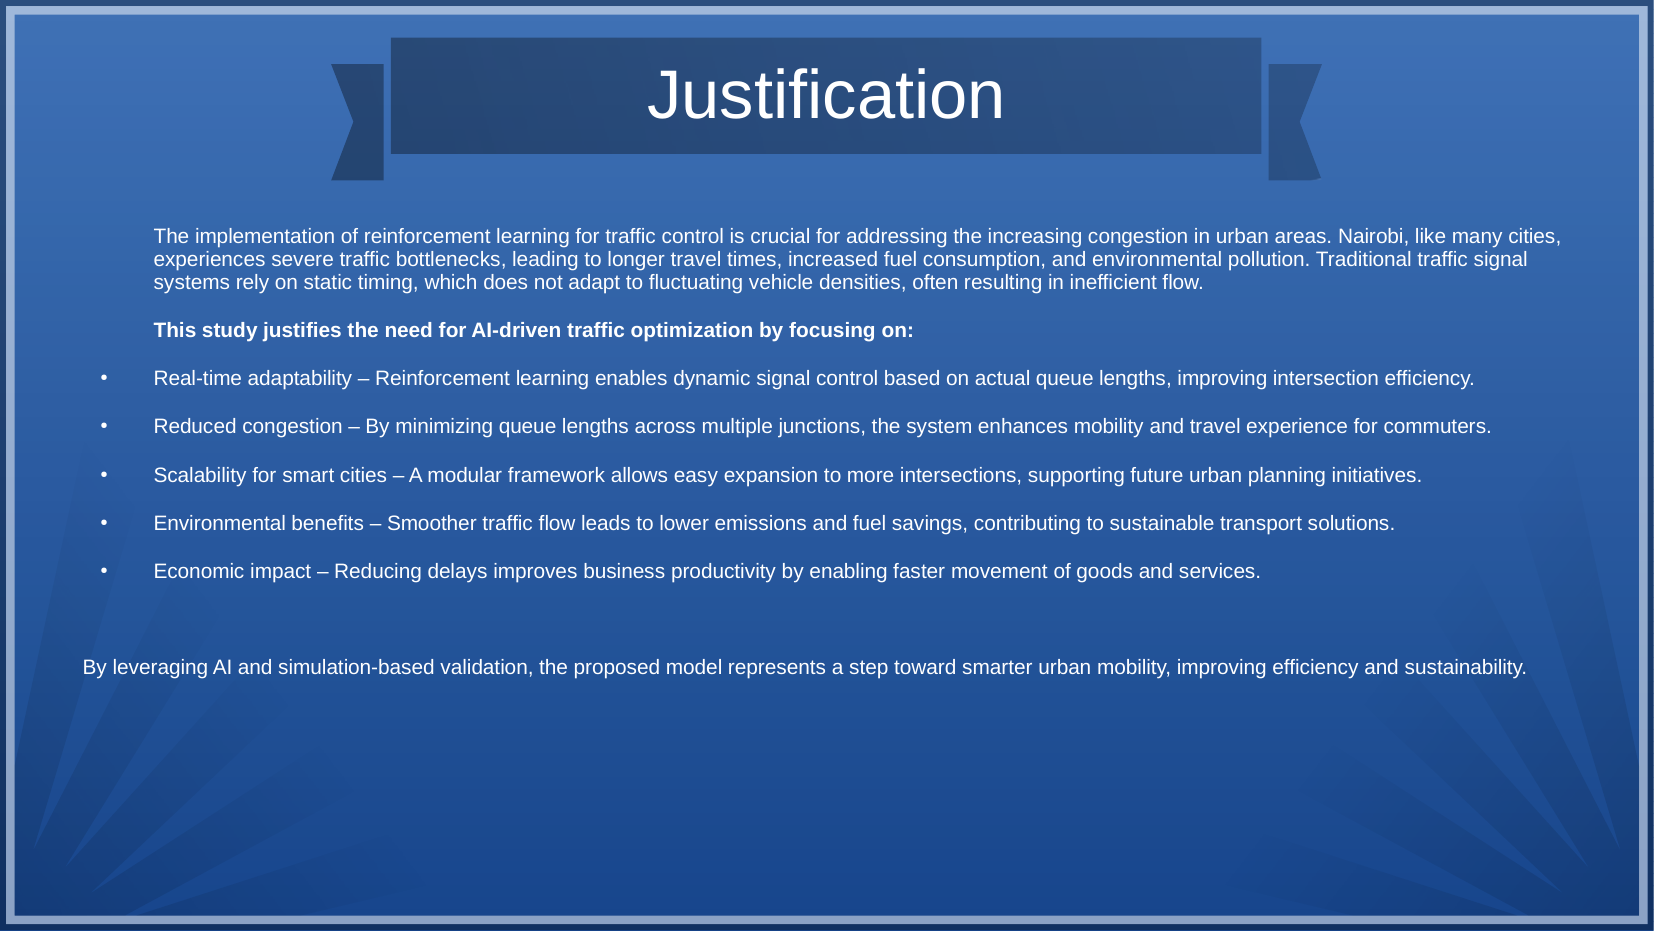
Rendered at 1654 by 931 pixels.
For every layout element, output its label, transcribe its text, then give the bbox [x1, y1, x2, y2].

list The implementation of reinforcement learning for traffic control is crucial for addressing the increasing congestion in urban areas. Nairobi, like many cities, experiences severe traffic bottlenecks, leading to longer travel times, increased fuel consumption, and environmental pollution. Traditional traffic signal systems rely on static timing, which does not adapt to fluctuating vehicle densities, often resulting in inefficient flow. This study justifies the need for AI-driven traffic optimization by focusing on: Real-time adaptability – Reinforcement learning enables dynamic signal control based on actual queue lengths, improving intersection efficiency. Reduced congestion – By minimizing queue lengths across multiple junctions, the system enhances mobility and travel experience for commuters. Scalability for smart cities – A modular framework allows easy expansion to more intersections, supporting future urban planning initiatives. Environmental benefits – Smoother traffic flow leads to lower emissions and fuel savings, contributing to sustainable transport solutions. Economic impact – Reducing delays improves business productivity by enabling faster movement of goods and services. By leveraging AI and simulation-based validation, the proposed model represents a step toward smarter urban mobility, improving efficiency and sustainability. [82, 224, 1571, 848]
title Justification [389, 35, 1264, 154]
